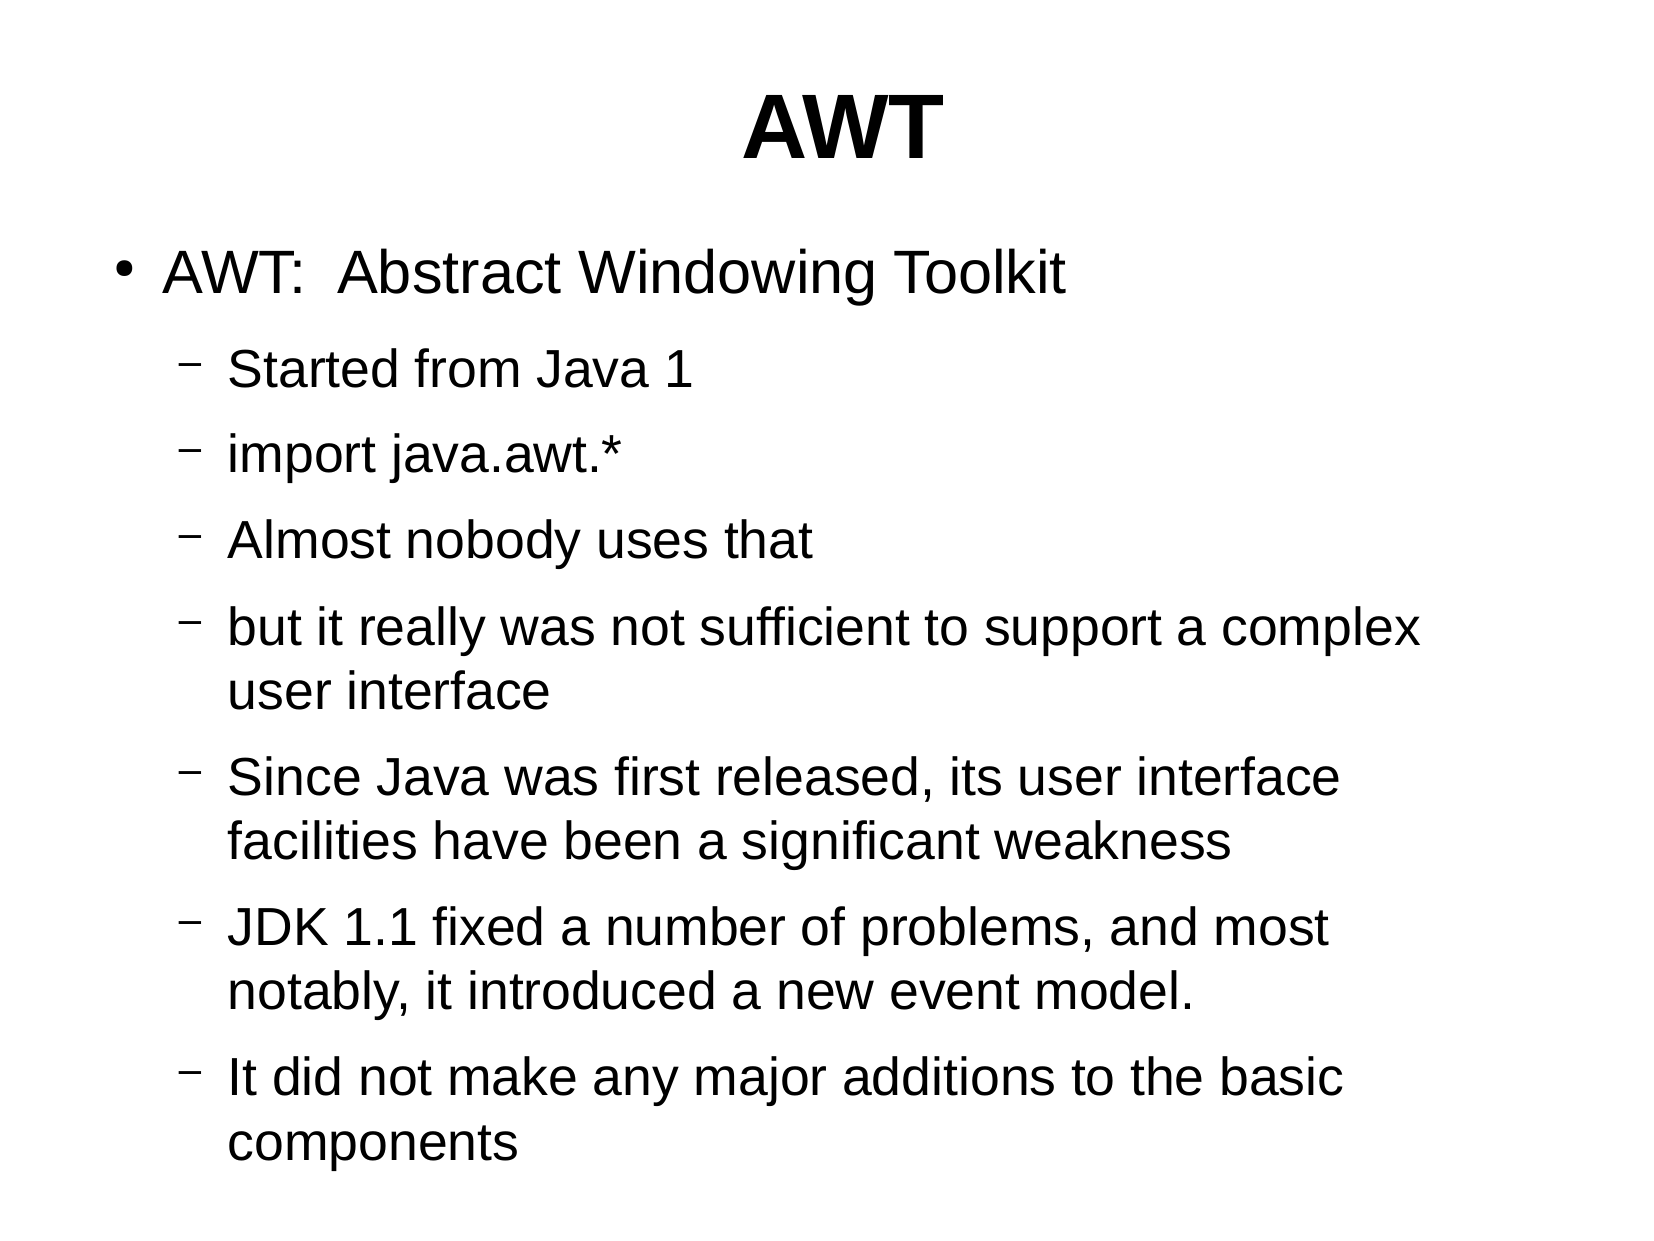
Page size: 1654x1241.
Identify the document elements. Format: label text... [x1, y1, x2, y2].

title AWT [82, 49, 1571, 196]
list AWT: Abstract Windowing Toolkit Started from Java 1 import java.awt.* Almost nobody uses that but it really was not sufficient to support a complex user interface Since Java was first released, its user interface facilities have been a significant weakness JDK 1.1 fixed a number of problems, and most notably, it introduced a new event model. It did not make any major additions to the basic components [82, 225, 1538, 1186]
